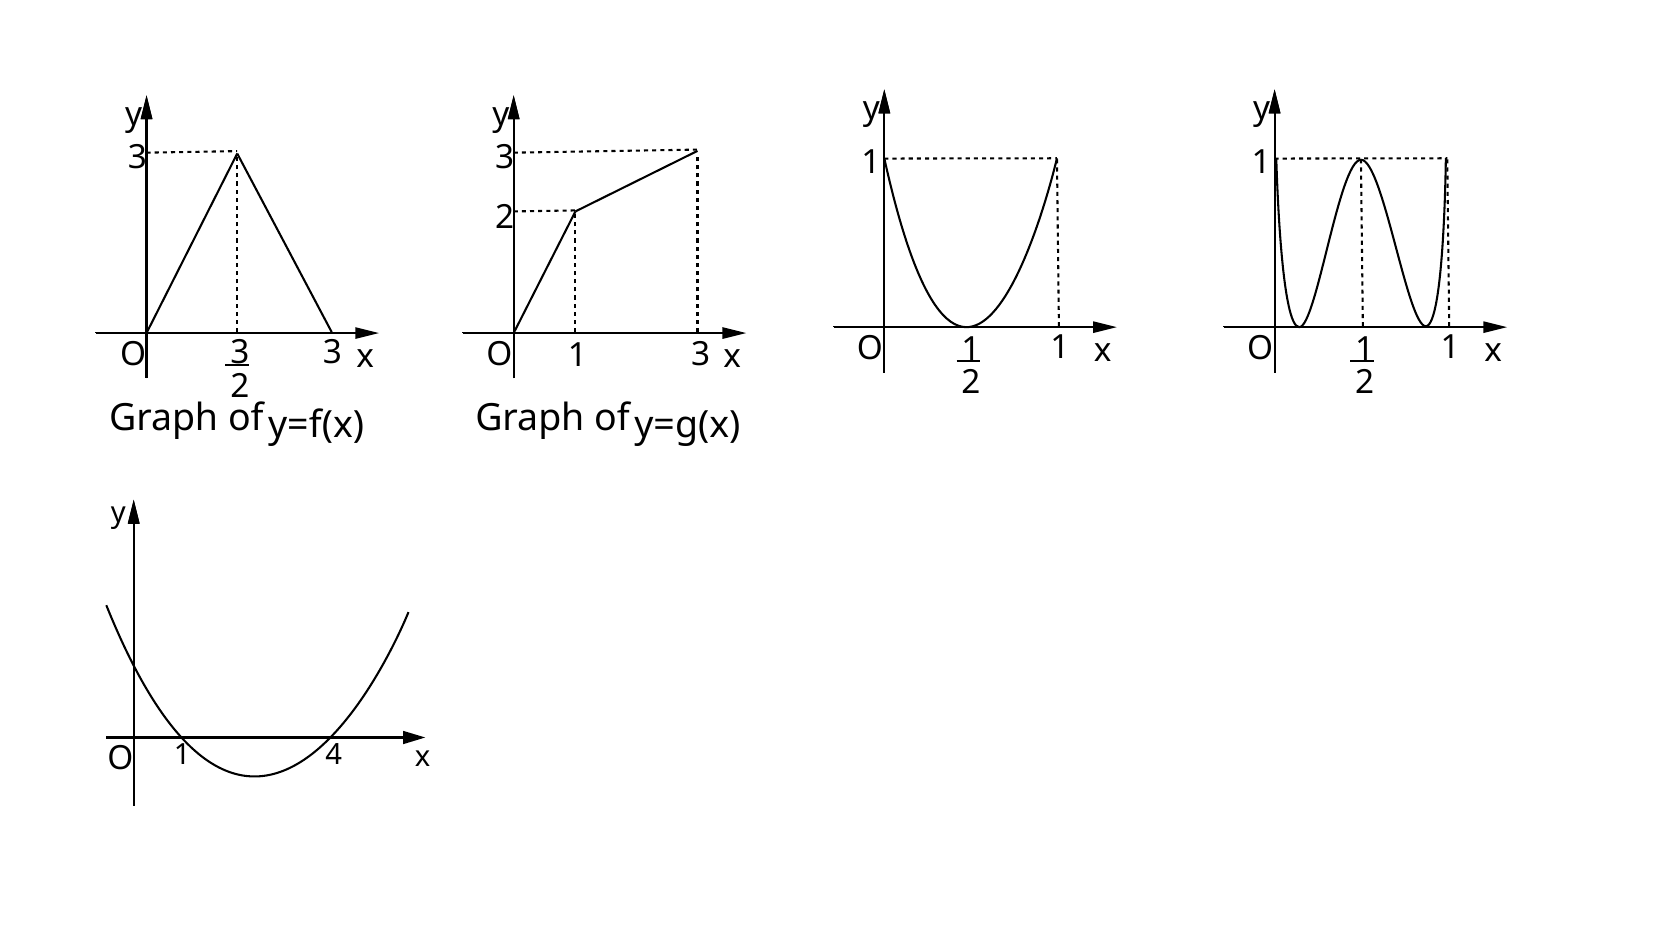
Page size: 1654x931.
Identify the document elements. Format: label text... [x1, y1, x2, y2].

text_box O [92, 726, 148, 781]
text_box 3 [113, 125, 160, 180]
text_box 1 [1340, 317, 1387, 350]
text_box Graph of [460, 382, 635, 442]
text_box 1 [1035, 316, 1083, 370]
text_box 2 [1340, 350, 1387, 405]
text_box 1 [174, 726, 206, 757]
text_box x [1079, 318, 1128, 365]
text_box y [96, 484, 142, 531]
text_box 3 [676, 322, 723, 376]
text_box 3 [308, 321, 355, 375]
text_box 4 [310, 726, 338, 753]
text_box y [848, 76, 894, 123]
text_box O [842, 316, 898, 371]
text_box 1 [948, 317, 985, 326]
text_box 1 [946, 317, 994, 350]
text_box 1 [1236, 130, 1284, 185]
text_box 2 [215, 354, 263, 409]
text_box 1 [553, 323, 600, 377]
text_box 1 [1425, 316, 1473, 370]
text_box x [400, 728, 449, 775]
text_box y [1238, 76, 1285, 123]
text_box O [105, 322, 161, 377]
text_box 3 [480, 125, 527, 180]
text_box y=f(x) [253, 389, 403, 440]
text_box 2 [480, 185, 527, 240]
text_box 1 [846, 130, 894, 185]
text_box O [1232, 316, 1288, 371]
text_box 1 [1425, 316, 1431, 324]
text_box y [110, 82, 157, 129]
text_box Graph of [94, 382, 269, 442]
text_box x [1469, 318, 1519, 365]
text_box x [708, 324, 758, 371]
text_box y=g(x) [619, 389, 769, 440]
text_box 4 [310, 726, 358, 781]
text_box x [341, 324, 391, 371]
text_box y [477, 82, 524, 129]
text_box O [471, 322, 527, 377]
text_box 2 [946, 350, 994, 405]
text_box 1 [159, 726, 206, 781]
text_box 3 [215, 321, 263, 354]
